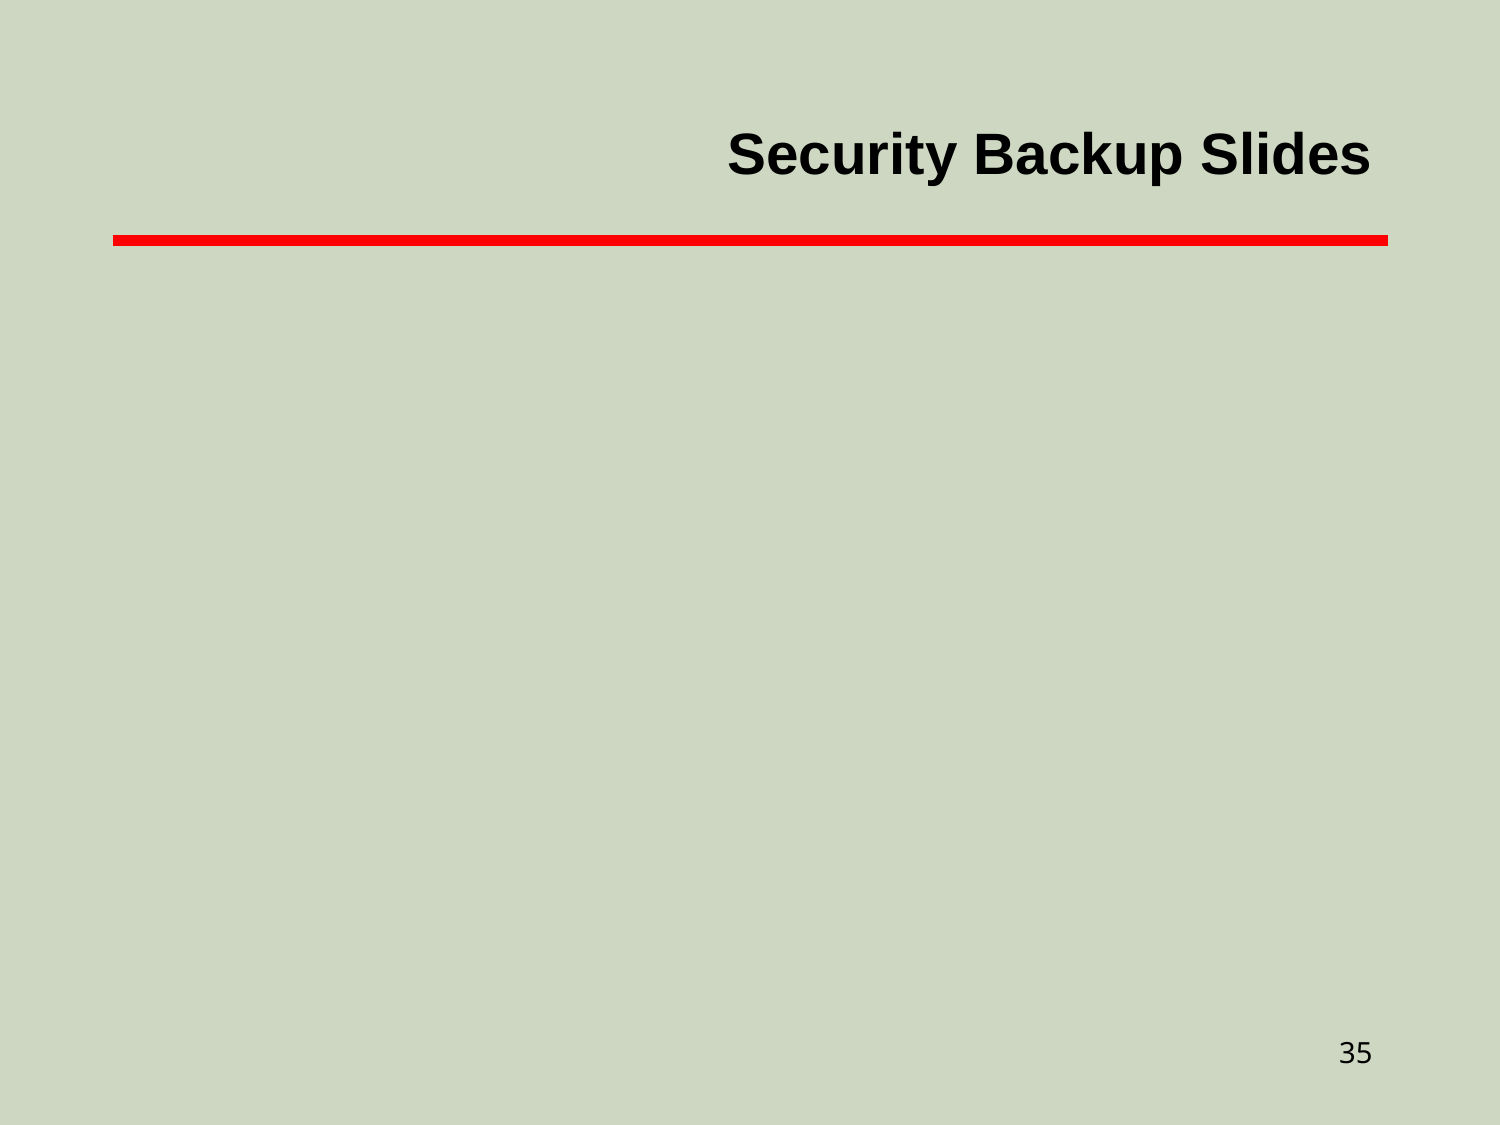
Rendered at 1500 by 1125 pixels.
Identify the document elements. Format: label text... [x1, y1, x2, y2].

title Security Backup Slides [337, 85, 1388, 224]
